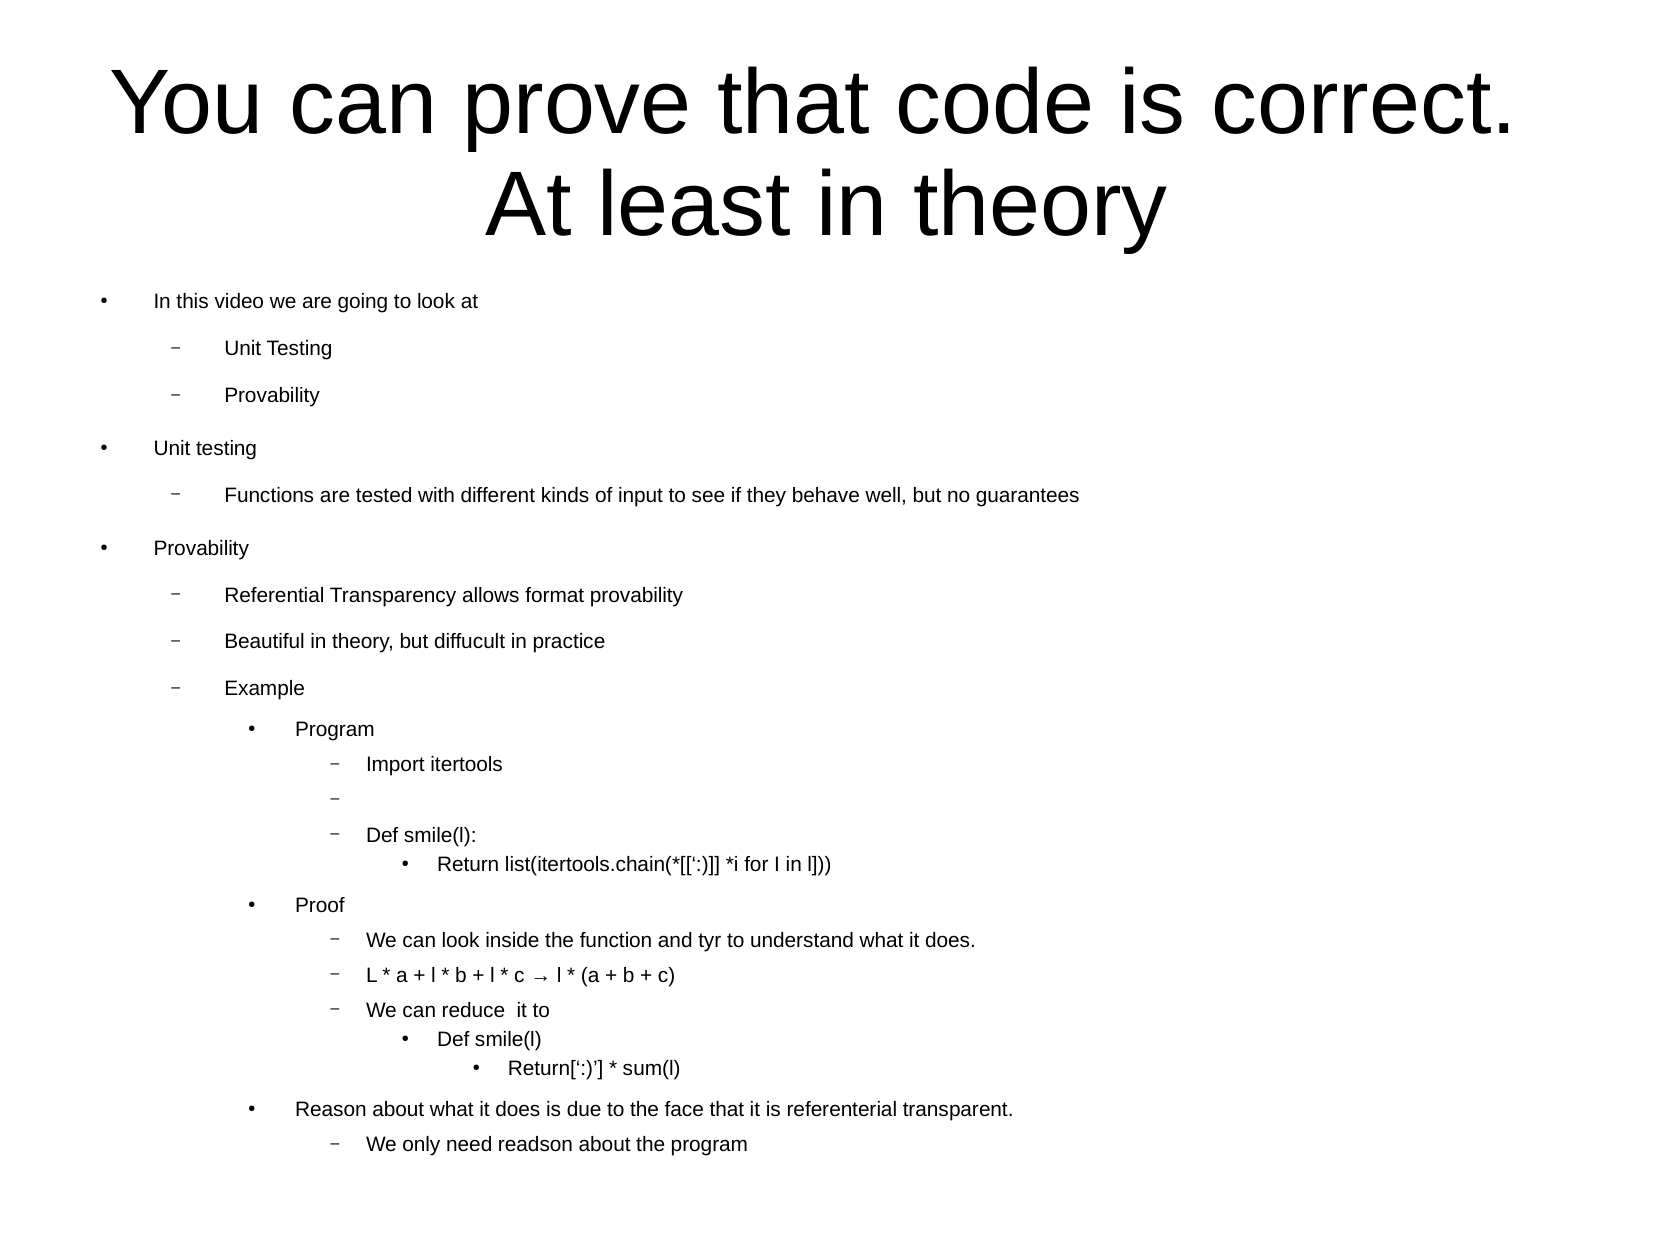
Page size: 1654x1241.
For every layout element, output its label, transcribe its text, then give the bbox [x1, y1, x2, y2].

list In this video we are going to look at Unit Testing Provability Unit testing Functions are tested with different kinds of input to see if they behave well, but no guarantees Provability Referential Transparency allows format provability Beautiful in theory, but diffucult in practice Example Program Import itertools Def smile(l): Return list(itertools.chain(*[[‘:)]] *i for I in l])) Proof We can look inside the function and tyr to understand what it does. L * a + l * b + l * c → l * (a + b + c) We can reduce it to Def smile(l) Return[‘:)’] * sum(l) Reason about what it does is due to the face that it is referenterial transparent. We only need readson about the program [82, 290, 1571, 1205]
title You can prove that code is correct. At least in theory [82, 49, 1571, 257]
